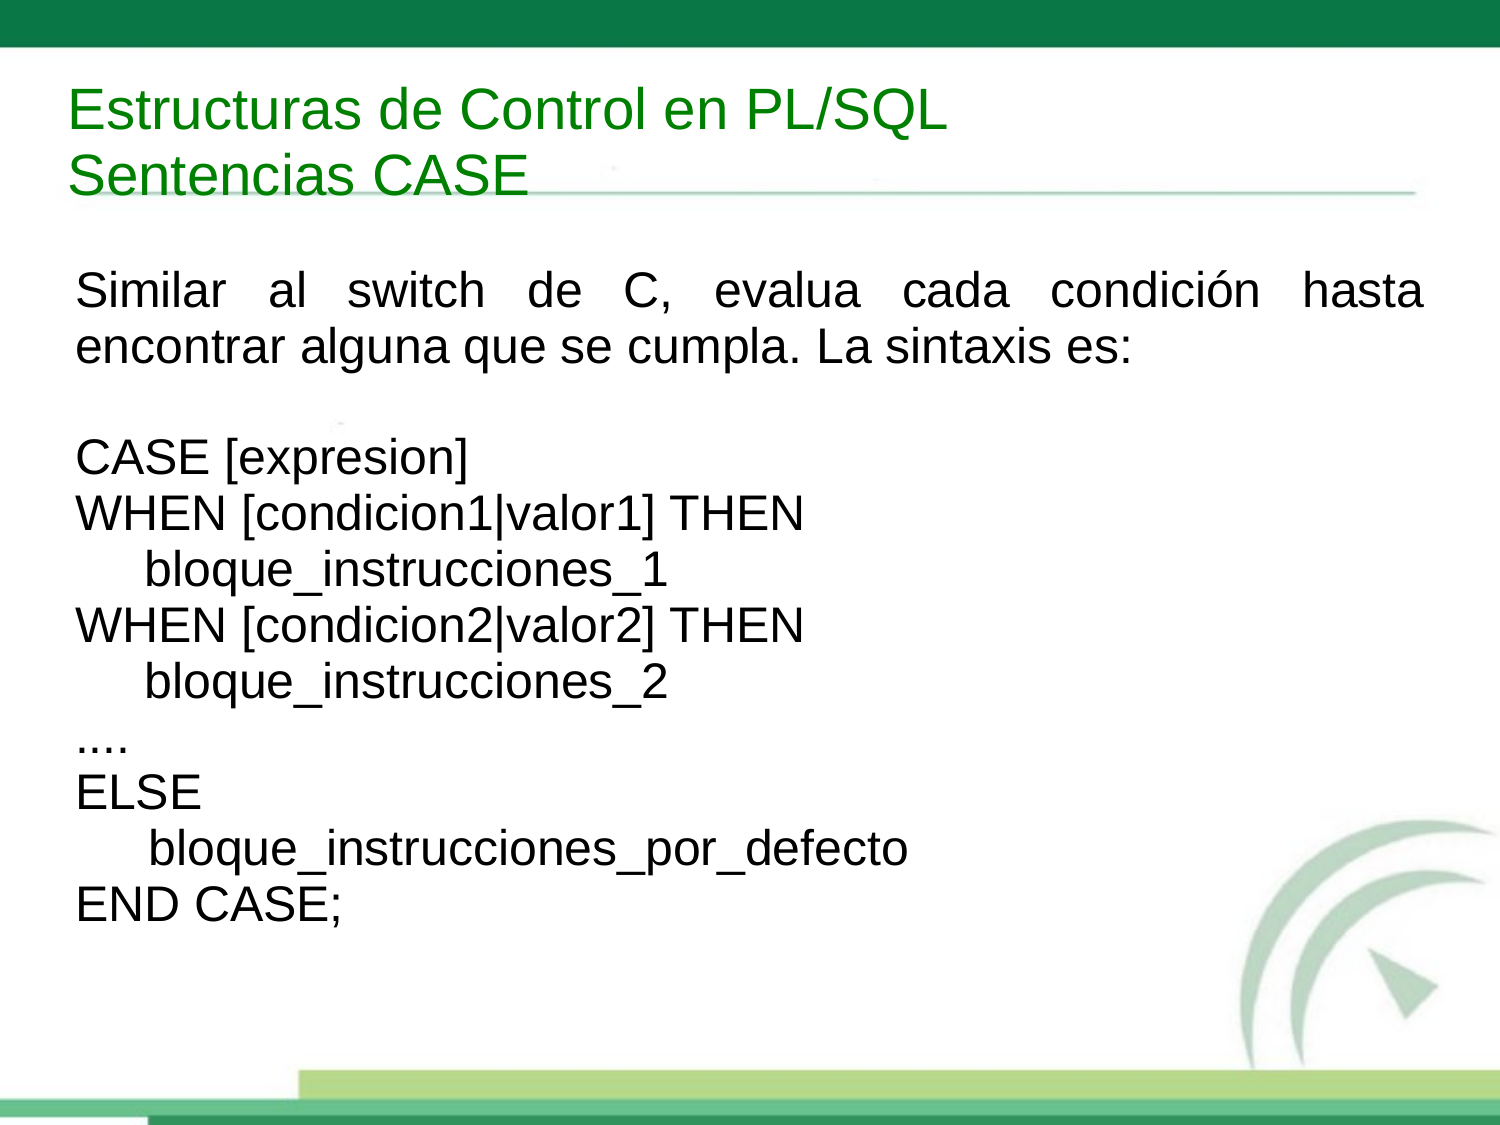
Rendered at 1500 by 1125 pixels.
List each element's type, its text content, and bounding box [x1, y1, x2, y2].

picture [0, 0, 1500, 1125]
title Estructuras de Control en PL/SQL Sentencias CASE [67, 48, 1418, 237]
subtitle Similar al switch de C, evalua cada condición hasta encontrar alguna que se cumpla. La sintaxis es: CASE [expresion] WHEN [condicion1|valor1] THEN bloque_instrucciones_1 WHEN [condicion2|valor2] THEN bloque_instrucciones_2 .... ELSE bloque_instrucciones_por_defecto END CASE; [75, 262, 1425, 1007]
